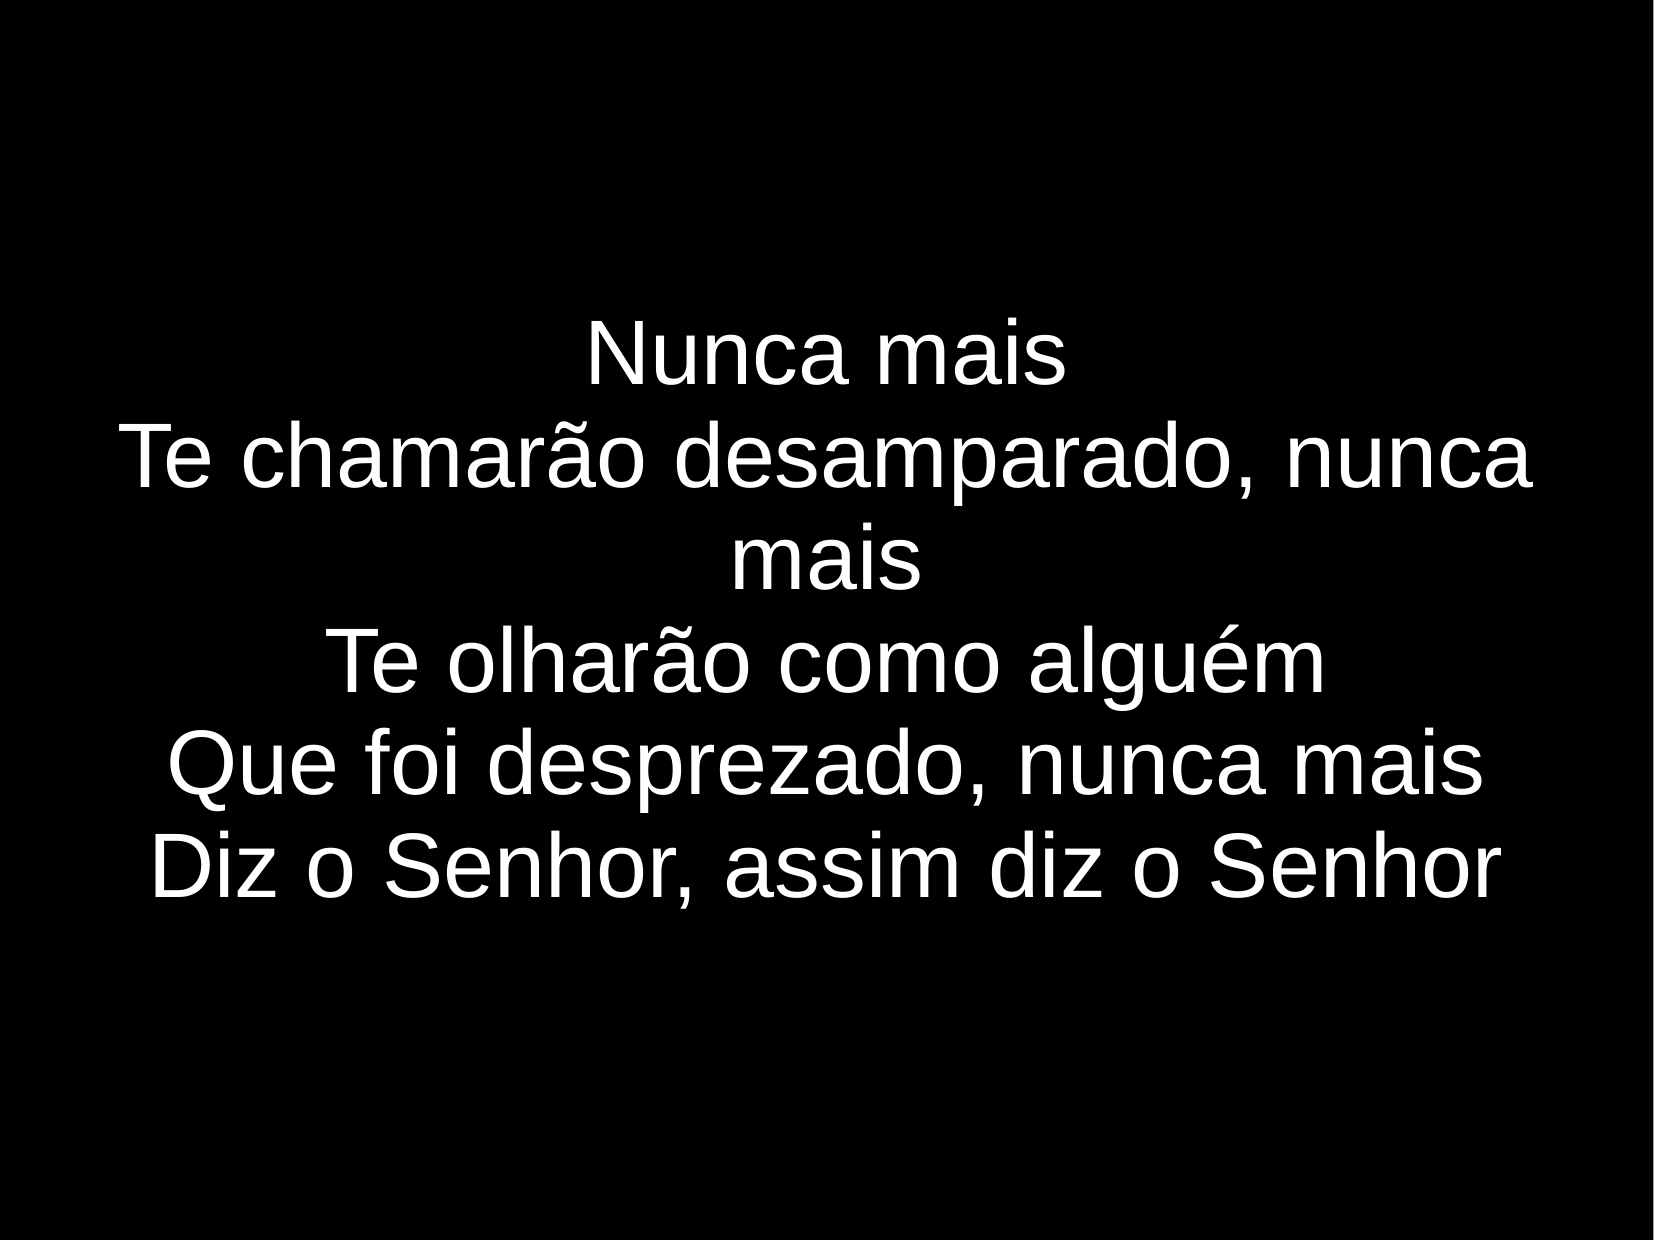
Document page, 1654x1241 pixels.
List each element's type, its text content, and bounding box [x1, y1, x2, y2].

subtitle Nunca mais Te chamarão desamparado, nunca mais Te olharão como alguém Que foi desprezado, nunca mais Diz o Senhor, assim diz o Senhor [82, 49, 1571, 1170]
